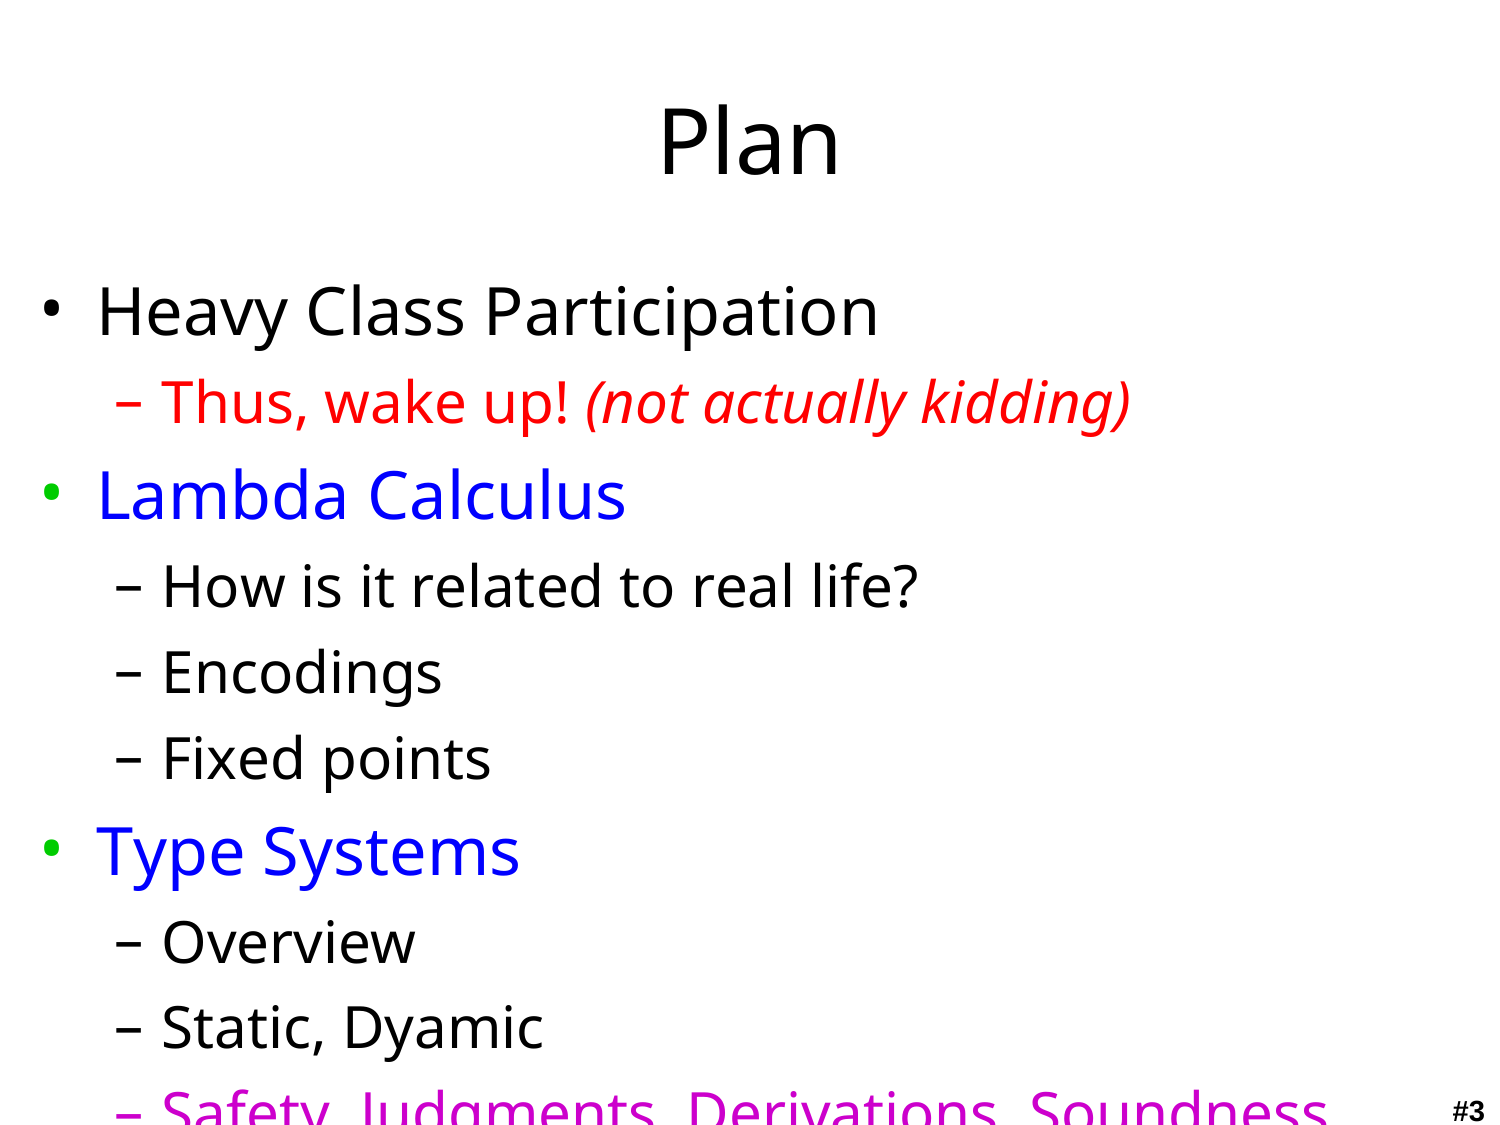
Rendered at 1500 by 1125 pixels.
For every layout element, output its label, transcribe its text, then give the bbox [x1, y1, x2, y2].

list Heavy Class Participation Thus, wake up! (not actually kidding) Lambda Calculus How is it related to real life? Encodings Fixed points Type Systems Overview Static, Dyamic Safety, Judgments, Derivations, Soundness [24, 262, 1476, 1101]
title Plan [24, 45, 1476, 233]
